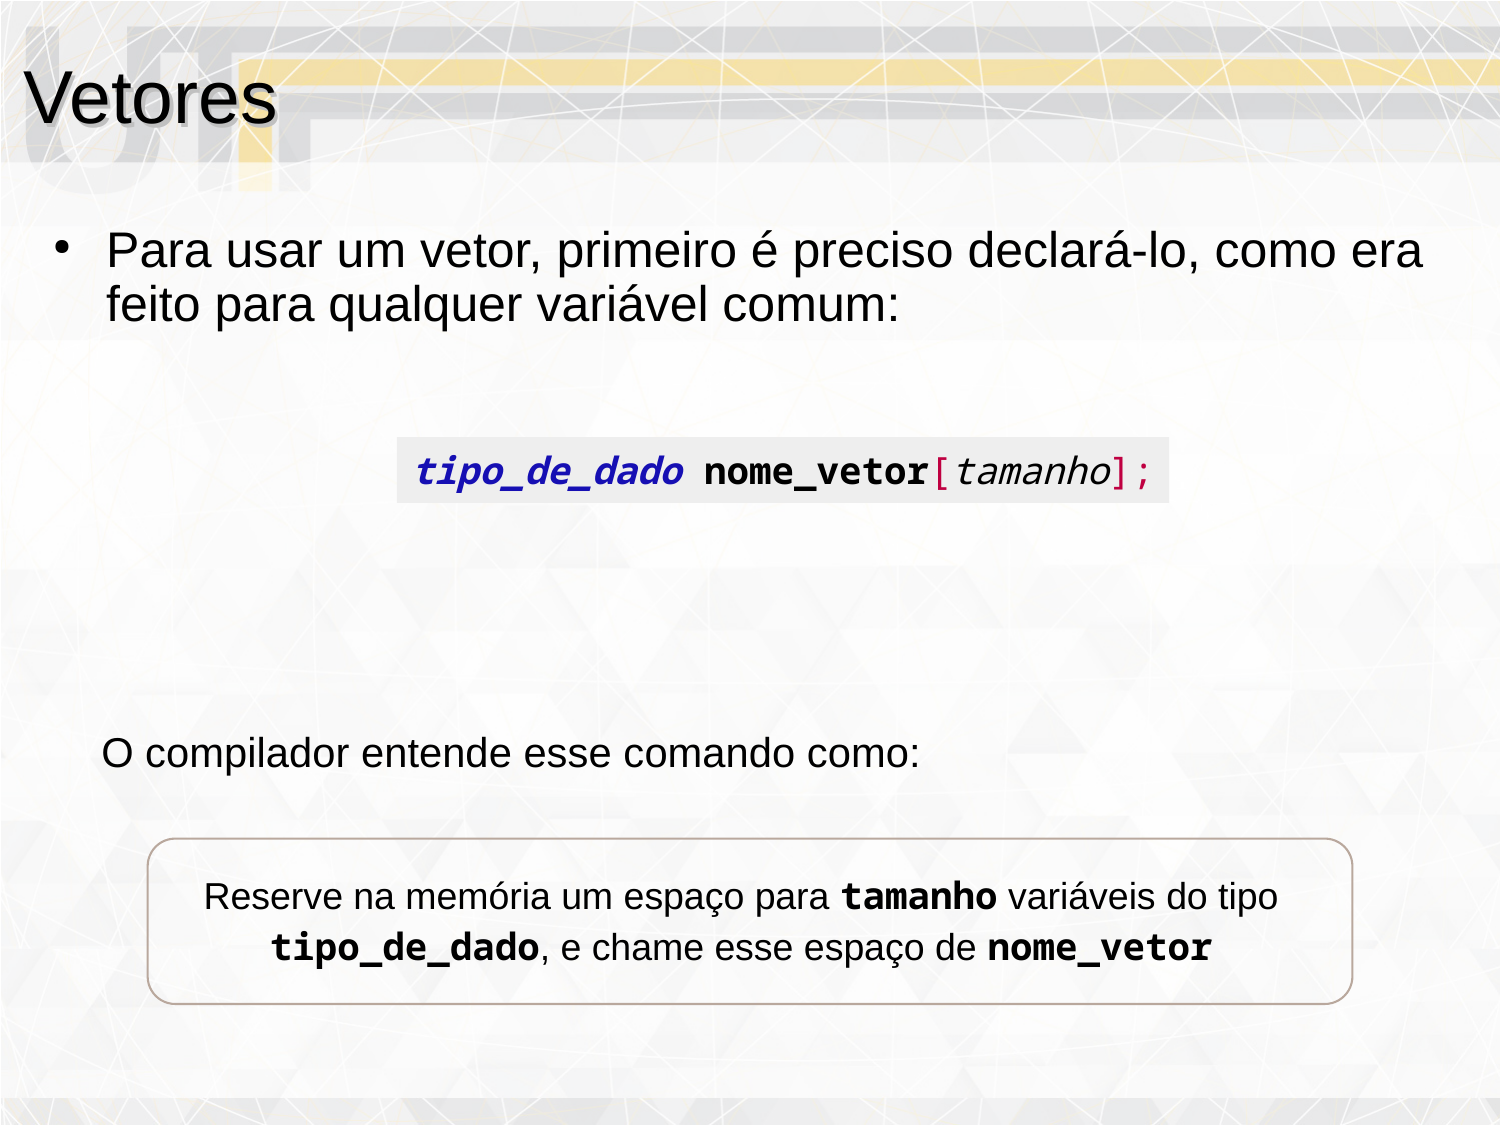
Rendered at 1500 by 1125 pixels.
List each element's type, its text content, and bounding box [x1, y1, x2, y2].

text_box O compilador entende esse comando como: [86, 722, 981, 831]
text_box Reserve na memória um espaço para tamanho variáveis do tipo tipo_de_dado, e chame esse espaço de nome_vetor [188, 862, 1312, 969]
title Vetores [23, 18, 1489, 178]
text_box tipo_de_dado nome_vetor[tamanho]; [396, 437, 1104, 490]
list Para usar um vetor, primeiro é preciso declará-lo, como era feito para qualquer variável comum: [35, 224, 1477, 1087]
